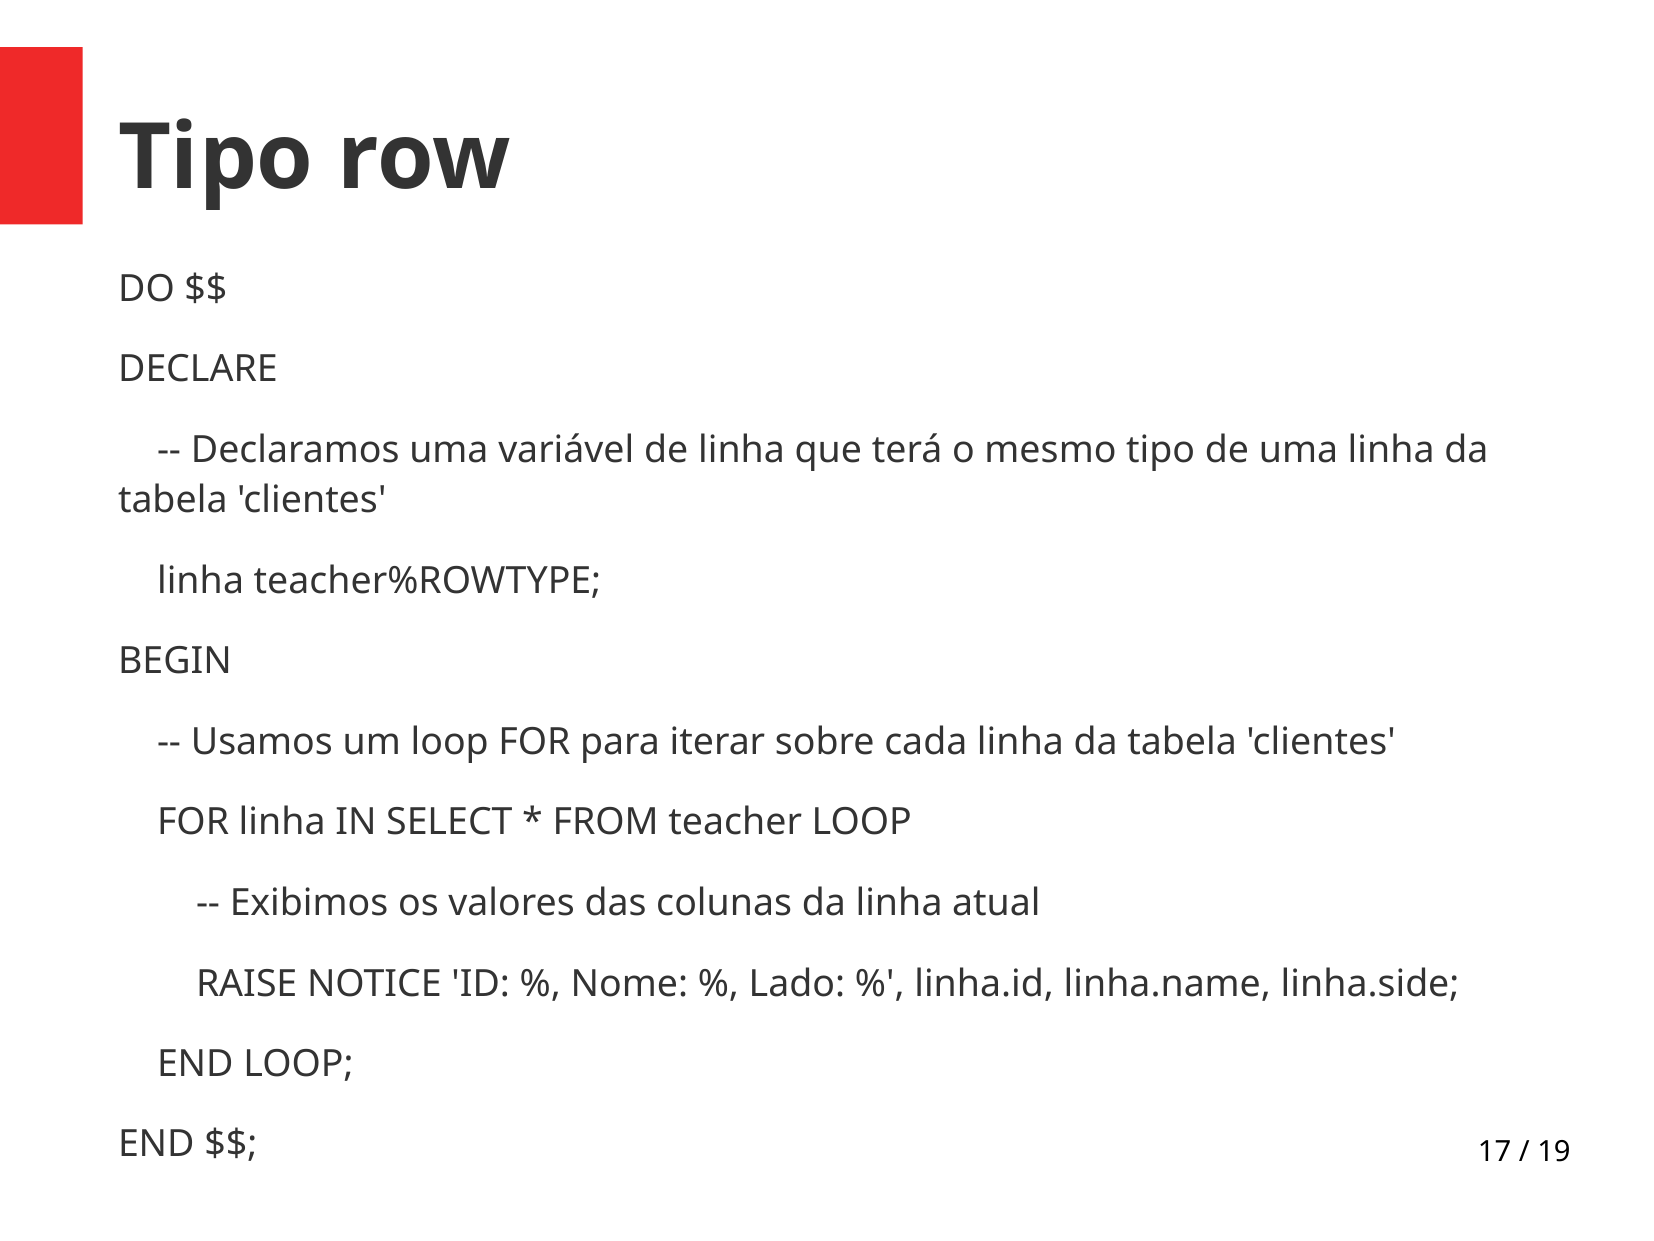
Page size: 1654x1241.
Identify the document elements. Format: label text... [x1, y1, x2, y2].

title Tipo row [118, 49, 1571, 257]
list DO $$ DECLARE -- Declaramos uma variável de linha que terá o mesmo tipo de uma linha da tabela 'clientes' linha teacher%ROWTYPE; BEGIN -- Usamos um loop FOR para iterar sobre cada linha da tabela 'clientes' FOR linha IN SELECT * FROM teacher LOOP -- Exibimos os valores das colunas da linha atual RAISE NOTICE 'ID: %, Nome: %, Lado: %', linha.id, linha.name, linha.side; END LOOP; END $$; [118, 261, 1536, 981]
